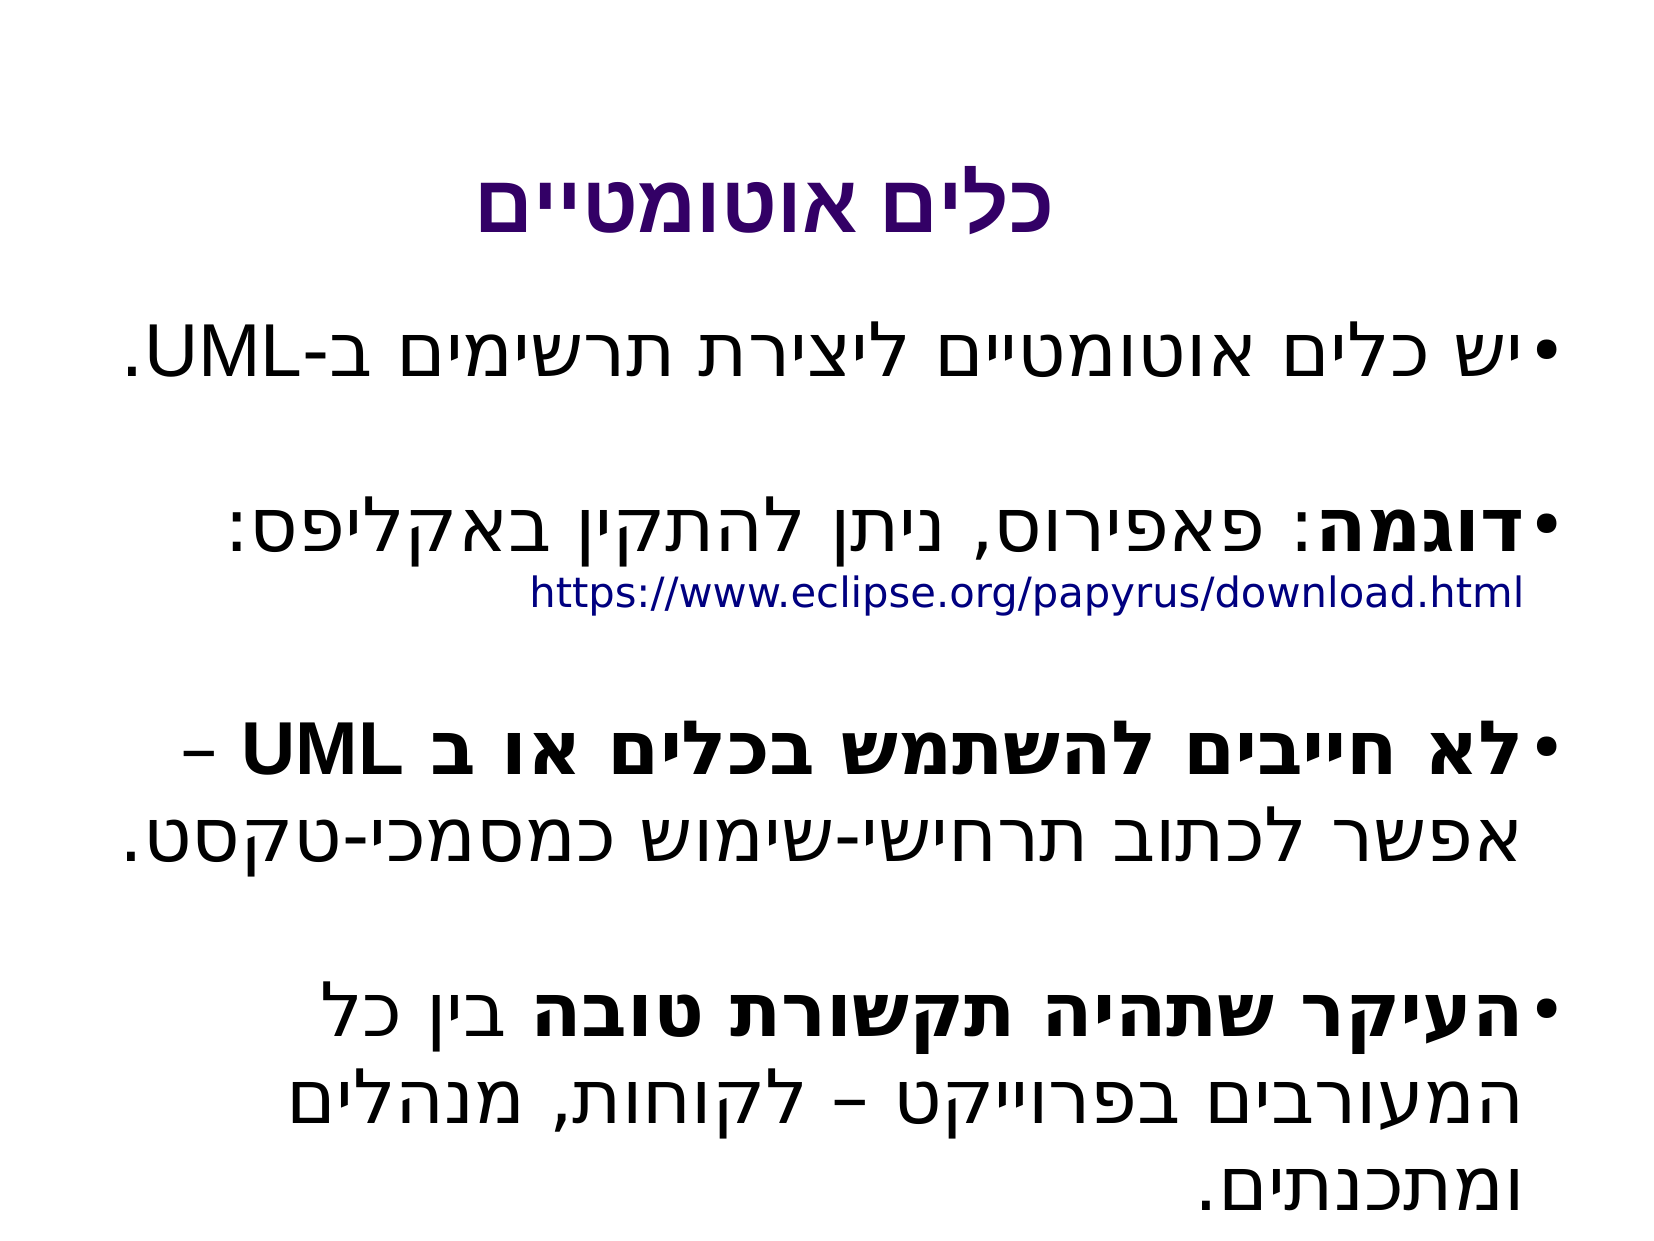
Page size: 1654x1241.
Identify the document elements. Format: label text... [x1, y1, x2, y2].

title כלים אוטומטיים [82, 22, 1447, 257]
text_box יש כלים אוטומטיים ליצירת תרשימים ב-UML. דוגמה: פאפירוס, ניתן להתקין באקליפס: https://www.eclipse.org/papyrus/download.html לא חייבים להשתמש בכלים או ב UML – אפשר לכתוב תרחישי-שימוש כמסמכי-טקסט. העיקר שתהיה תקשורת טובה בין כל המעורבים בפרוייקט – לקוחות, מנהלים ומתכנתים. [90, 300, 1576, 1118]
